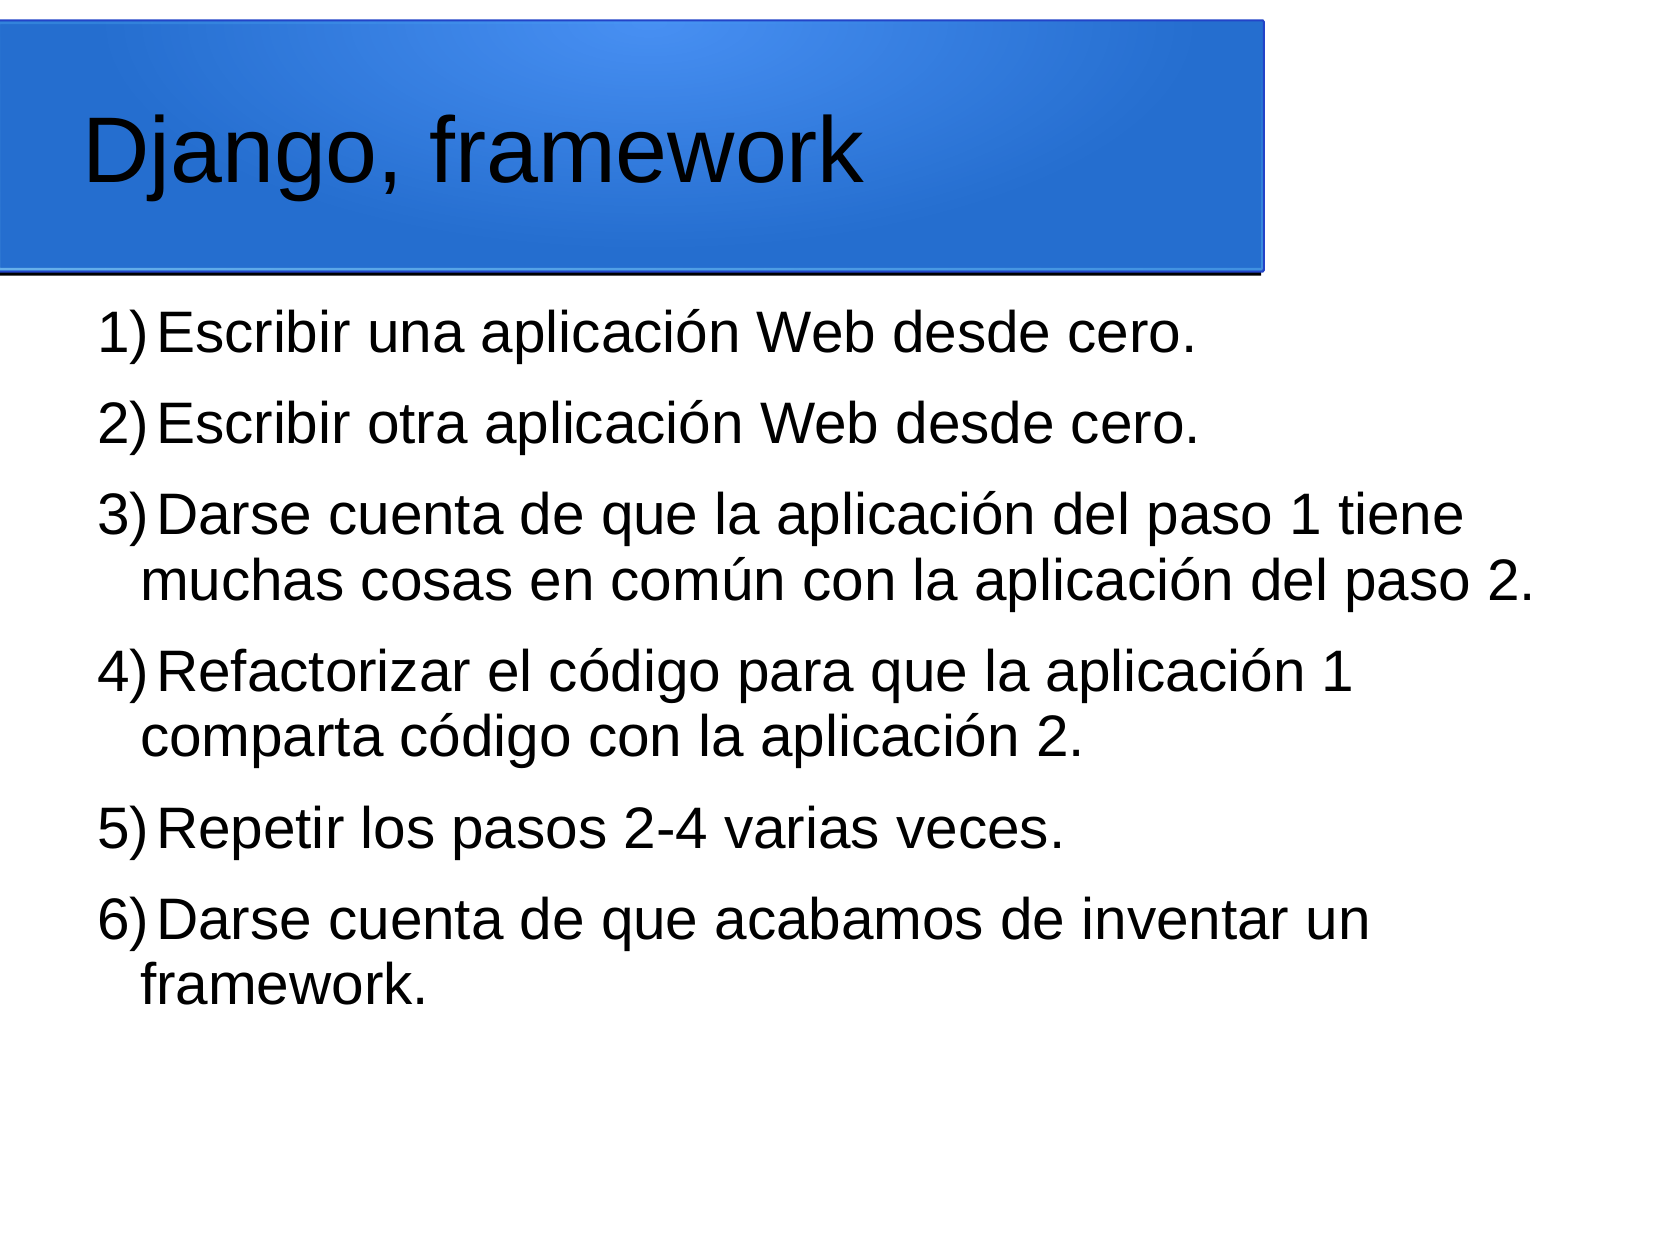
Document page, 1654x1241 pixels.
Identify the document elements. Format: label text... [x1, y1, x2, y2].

title Django, framework [82, 47, 1235, 252]
list Escribir una aplicación Web desde cero. Escribir otra aplicación Web desde cero. Darse cuenta de que la aplicación del paso 1 tiene muchas cosas en común con la aplicación del paso 2. Refactorizar el código para que la aplicación 1 comparta código con la aplicación 2. Repetir los pasos 2-4 varias veces. Darse cuenta de que acabamos de inventar un framework. [82, 299, 1571, 1019]
